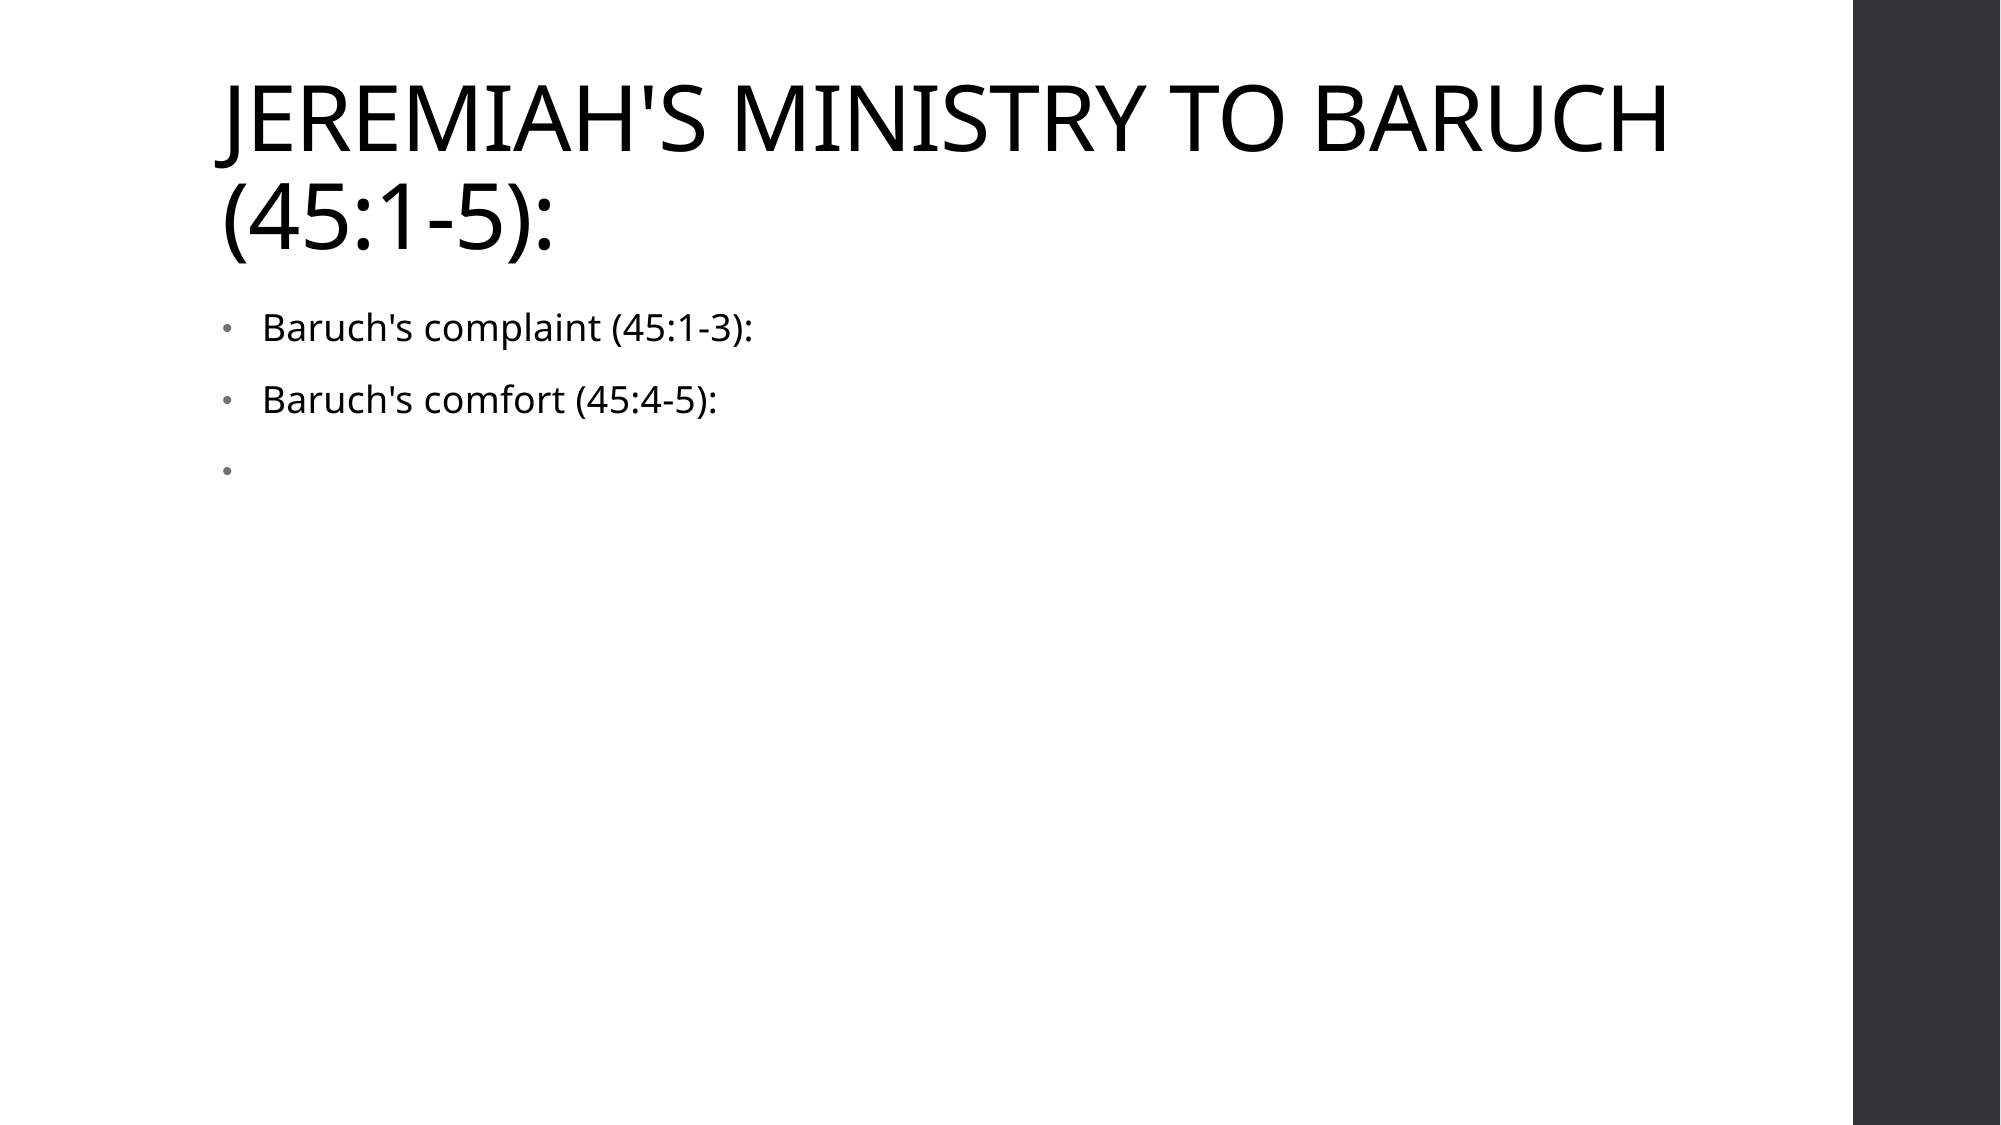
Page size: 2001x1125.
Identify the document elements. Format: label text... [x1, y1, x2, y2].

list Baruch's complaint (45:1-3): Baruch's comfort (45:4-5): [206, 299, 1617, 1014]
title JEREMIAH'S MINISTRY TO BARUCH (45:1-5): [206, 60, 1797, 278]
